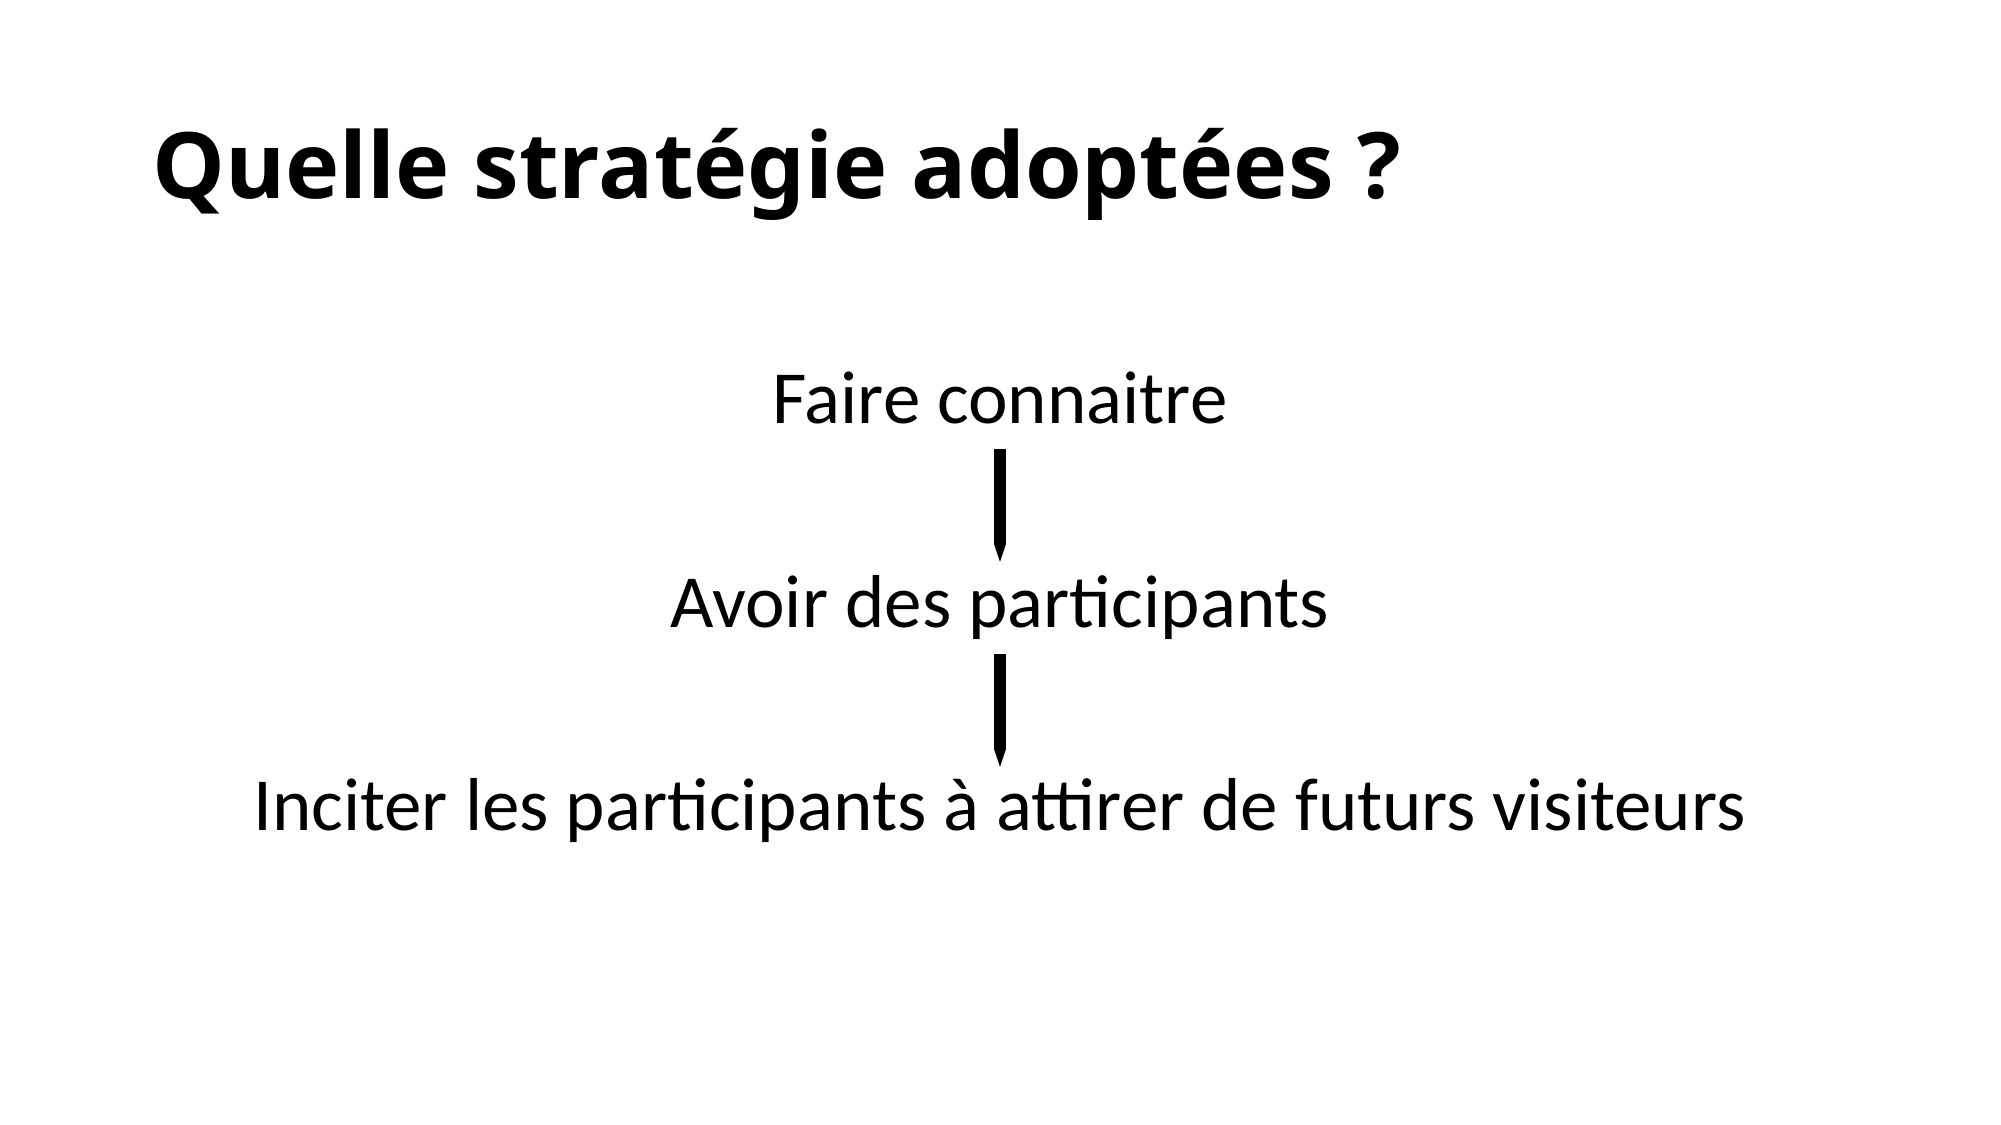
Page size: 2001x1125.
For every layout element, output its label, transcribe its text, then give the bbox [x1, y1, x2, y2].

title Quelle stratégie adoptées ? [137, 59, 1863, 278]
list Faire connaitre Avoir des participants Inciter les participants à attirer de futurs visiteurs [137, 351, 1863, 951]
